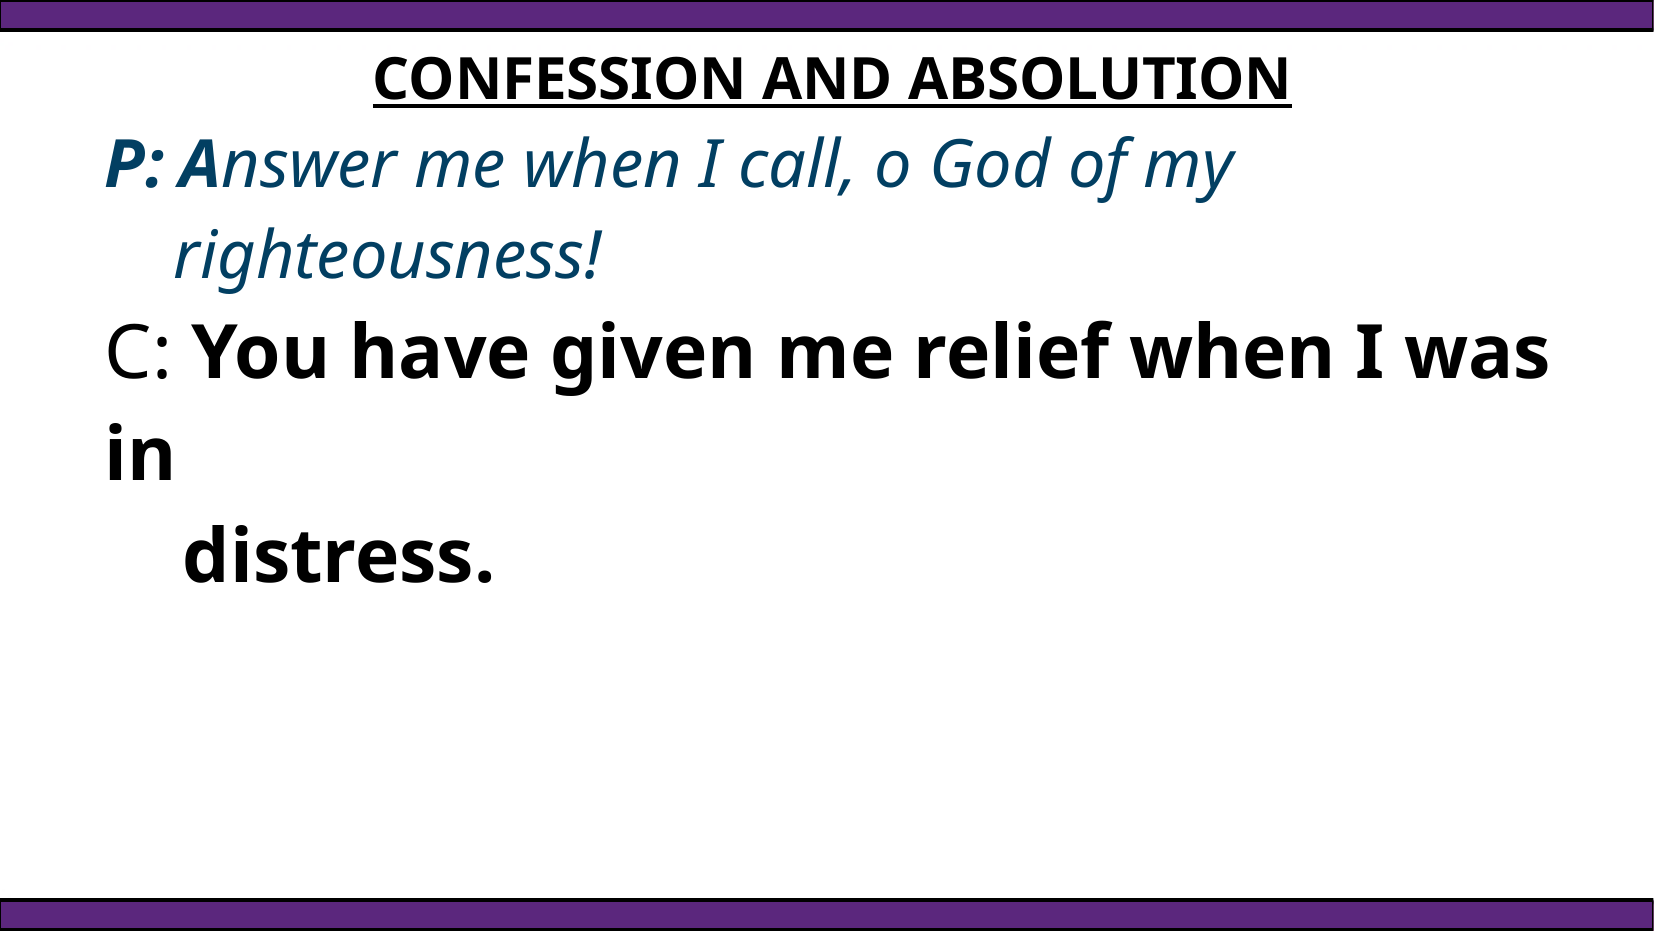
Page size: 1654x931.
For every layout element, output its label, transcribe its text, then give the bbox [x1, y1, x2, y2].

text_box Confession and Absolution P: Answer me when I call, o God of my righteousness! C: You have given me relief when I was in distress. [90, 30, 1576, 500]
text_box [0, 900, 1654, 931]
text_box [0, 0, 1654, 31]
picture [0, 31, 1654, 900]
